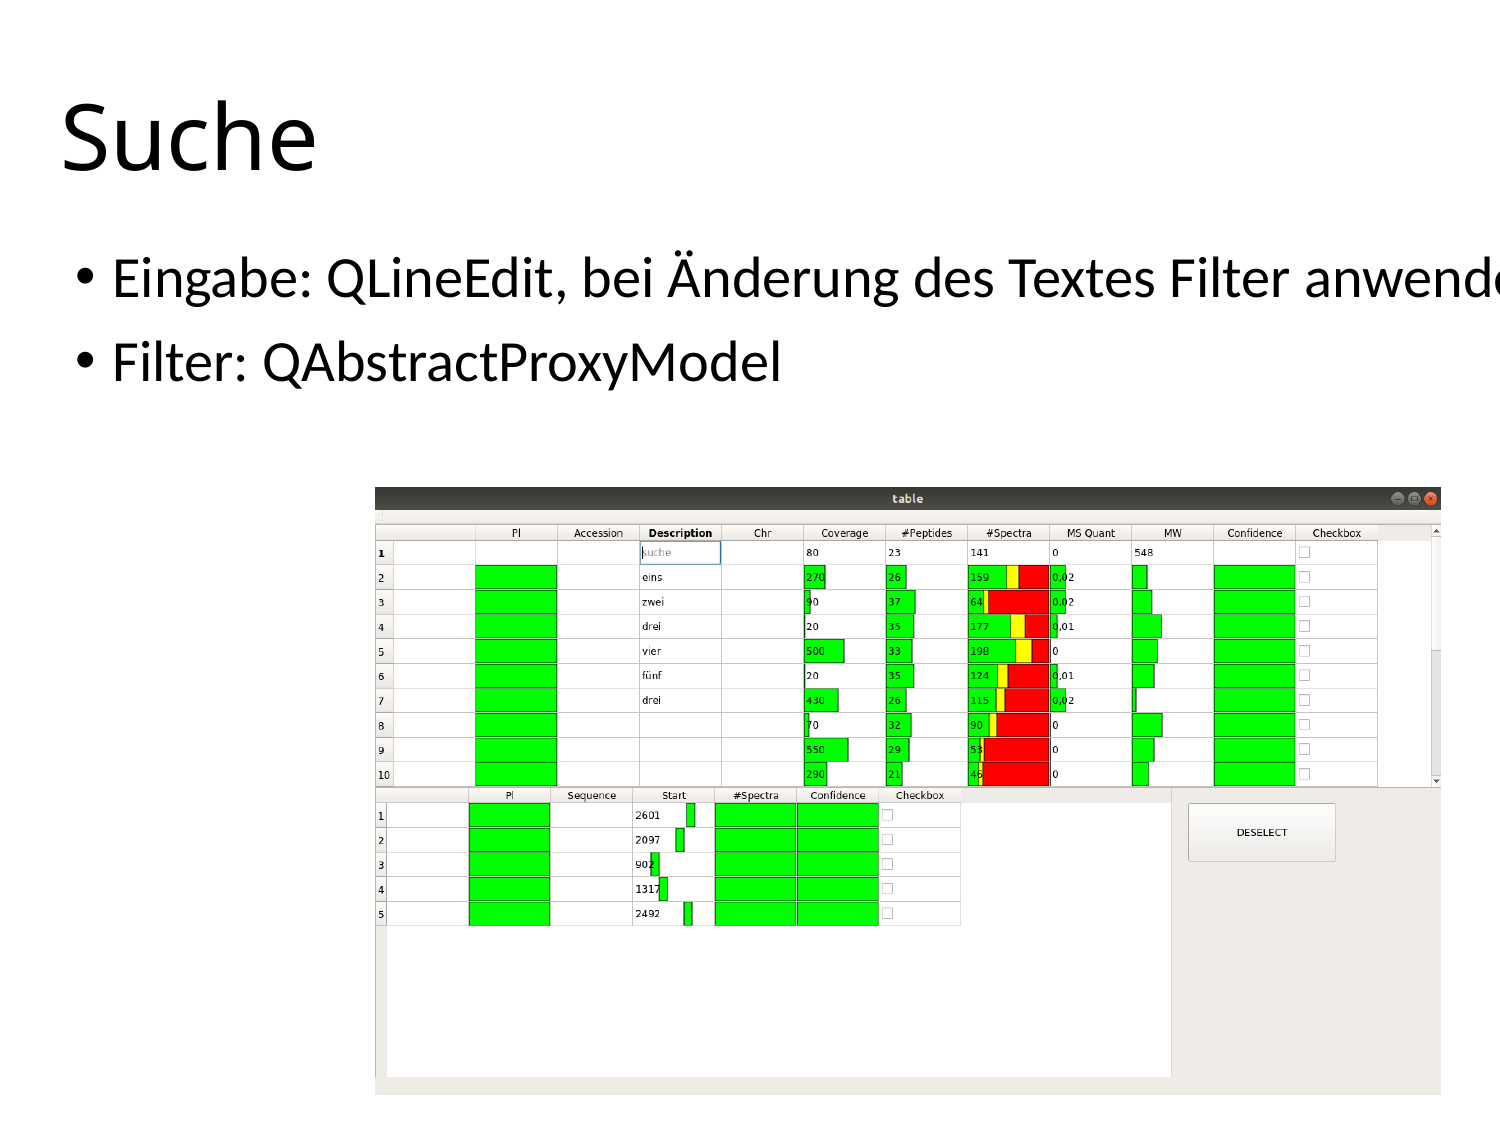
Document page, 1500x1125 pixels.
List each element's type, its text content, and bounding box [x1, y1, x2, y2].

picture [375, 487, 1441, 1096]
list Eingabe: QLineEdit, bei Änderung des Textes Filter anwenden Filter: QAbstractProxyModel [60, 239, 1500, 856]
title Suche [45, 59, 1500, 223]
